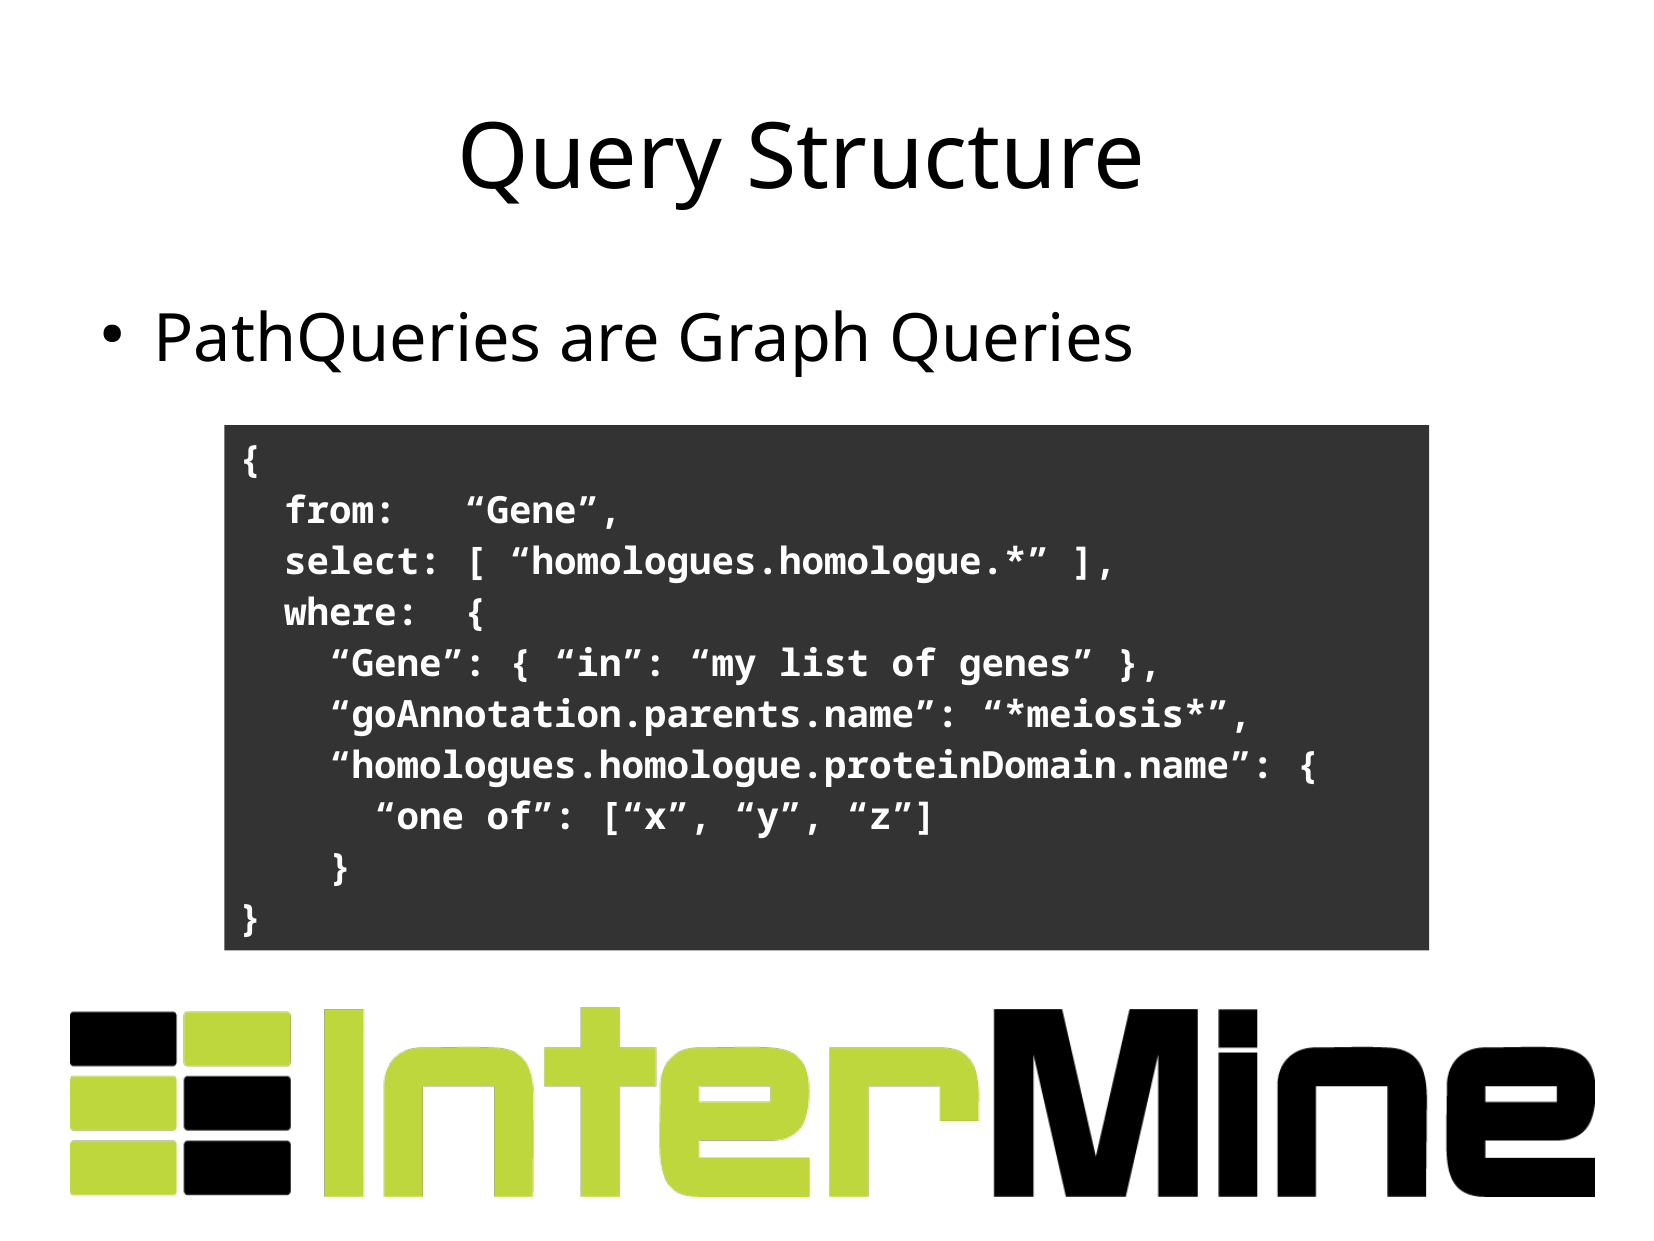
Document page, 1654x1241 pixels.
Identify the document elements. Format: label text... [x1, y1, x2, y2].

picture [70, 1007, 1595, 1197]
title Query Structure [82, 49, 1571, 257]
text_box { from: “Gene”, select: [ “homologues.homologue.*” ], where: { “Gene”: { “in”: “my list of genes” }, “goAnnotation.parents.name”: “*meiosis*”, “homologues.homologue.proteinDomain.name”: { “one of”: [“x”, “y”, “z”] } } [224, 425, 1430, 936]
list PathQueries are Graph Queries [82, 290, 1538, 1010]
